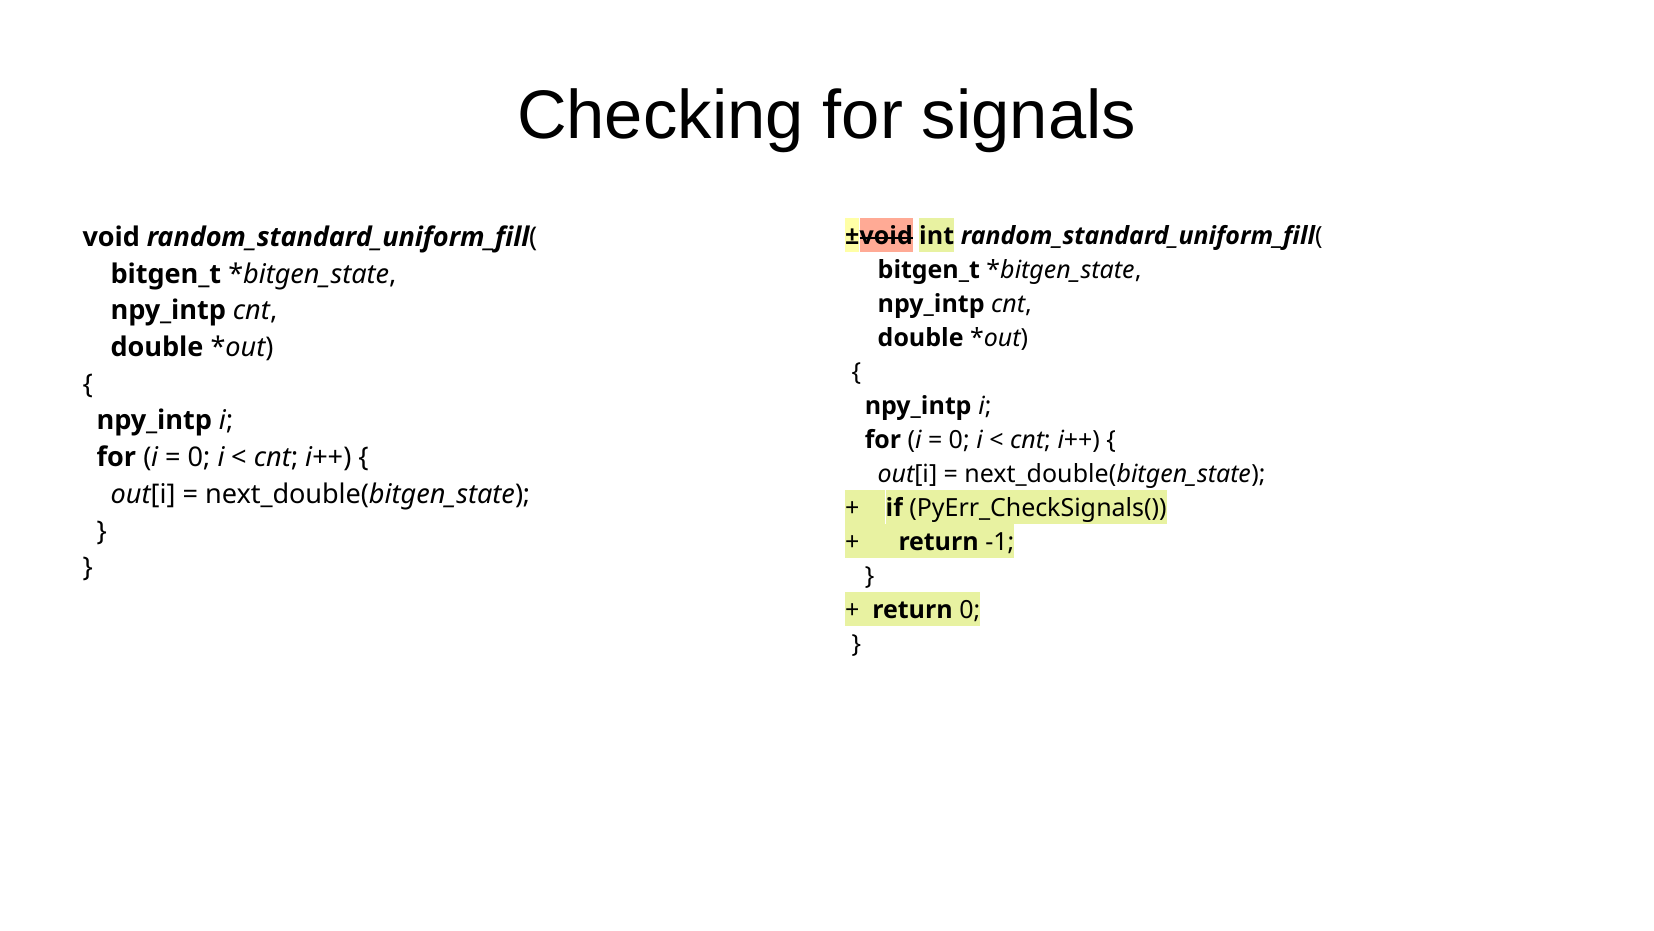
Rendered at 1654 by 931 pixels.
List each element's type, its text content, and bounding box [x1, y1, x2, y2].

list void random_standard_uniform_fill( bitgen_t *bitgen_state, npy_intp cnt, double *out) { npy_intp i; for (i = 0; i < cnt; i++) { out[i] = next_double(bitgen_state); } } [82, 217, 809, 758]
list ±void int random_standard_uniform_fill( bitgen_t *bitgen_state, npy_intp cnt, double *out) { npy_intp i; for (i = 0; i < cnt; i++) { out[i] = next_double(bitgen_state); + if (PyErr_CheckSignals()) + return -1; } + return 0; } [845, 217, 1572, 758]
title Checking for signals [82, 37, 1571, 193]
